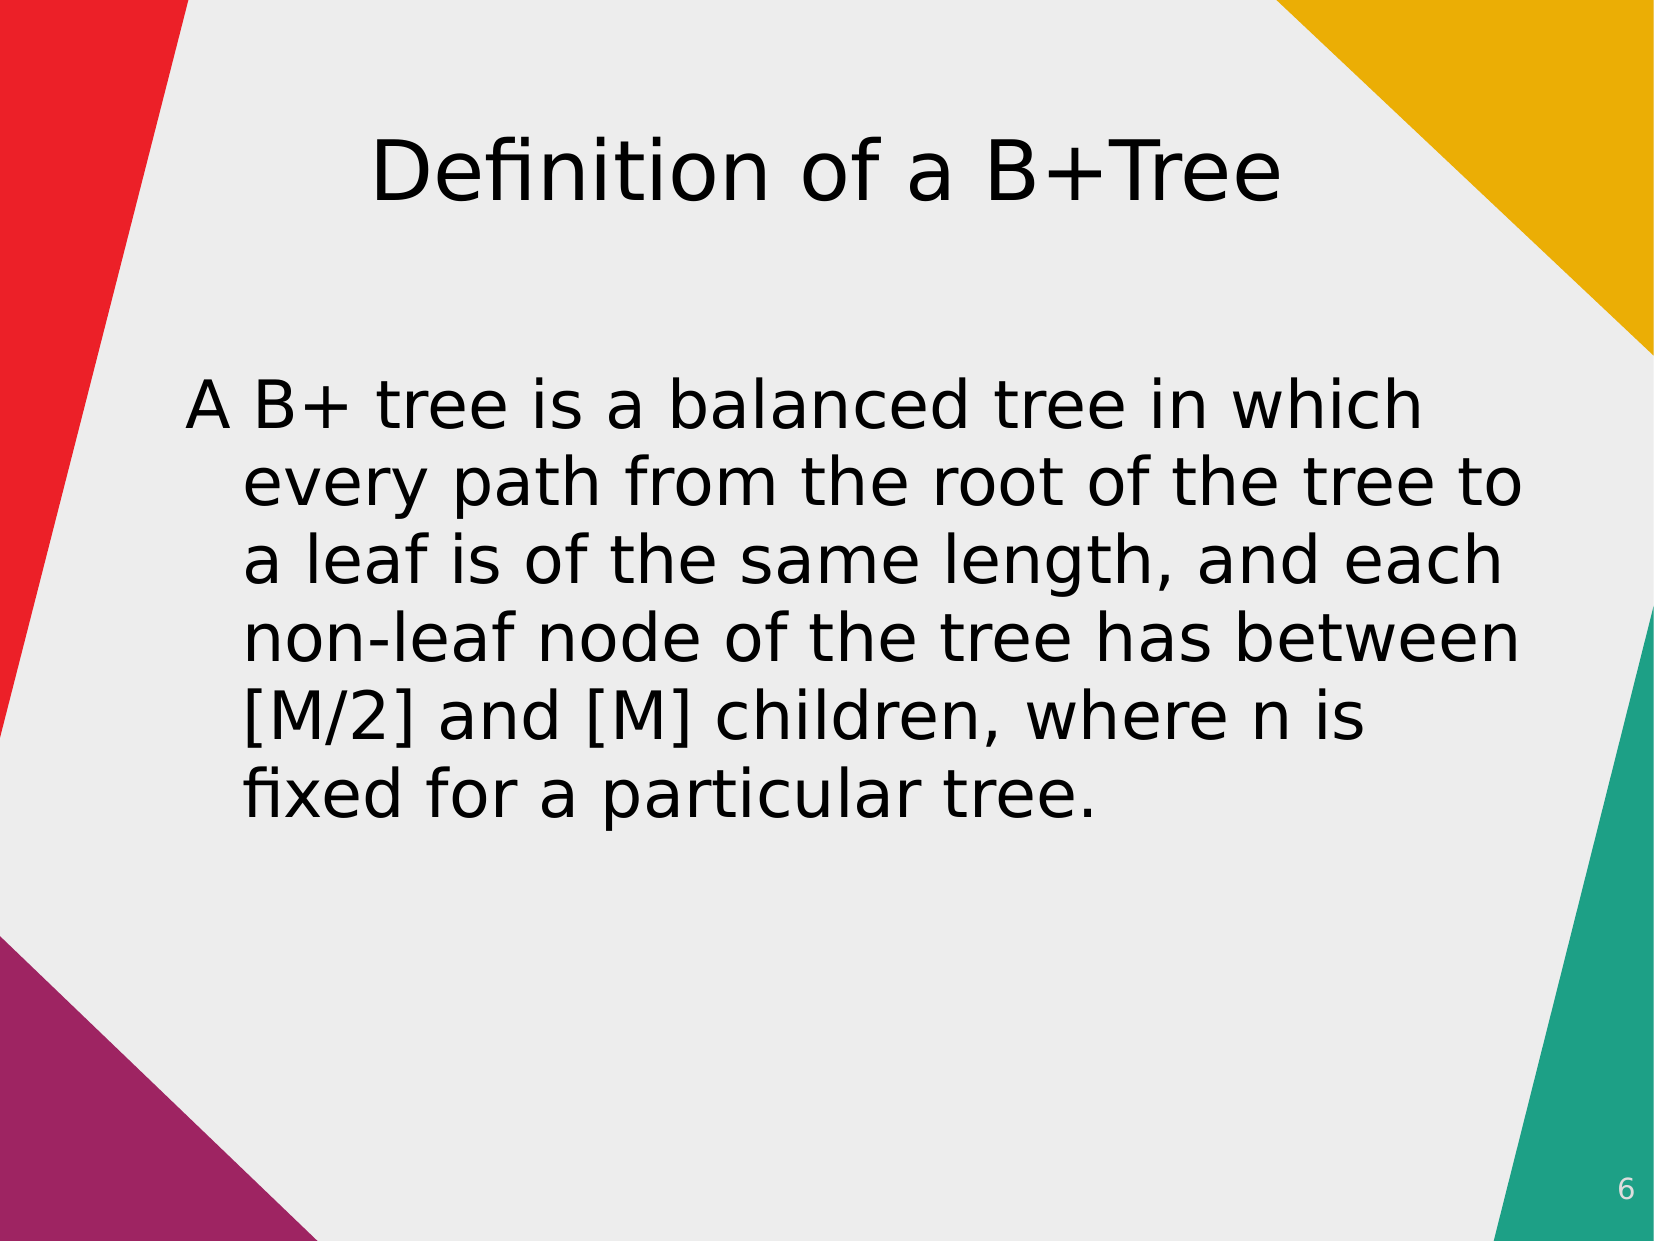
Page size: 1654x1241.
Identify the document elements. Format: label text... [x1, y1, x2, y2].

list A B+ tree is a balanced tree in which every path from the root of the tree to a leaf is of the same length, and each non-leaf node of the tree has between [M/2] and [M] children, where n is fixed for a particular tree. [114, 366, 1539, 1033]
title Definition of a B+Tree [114, 73, 1539, 271]
